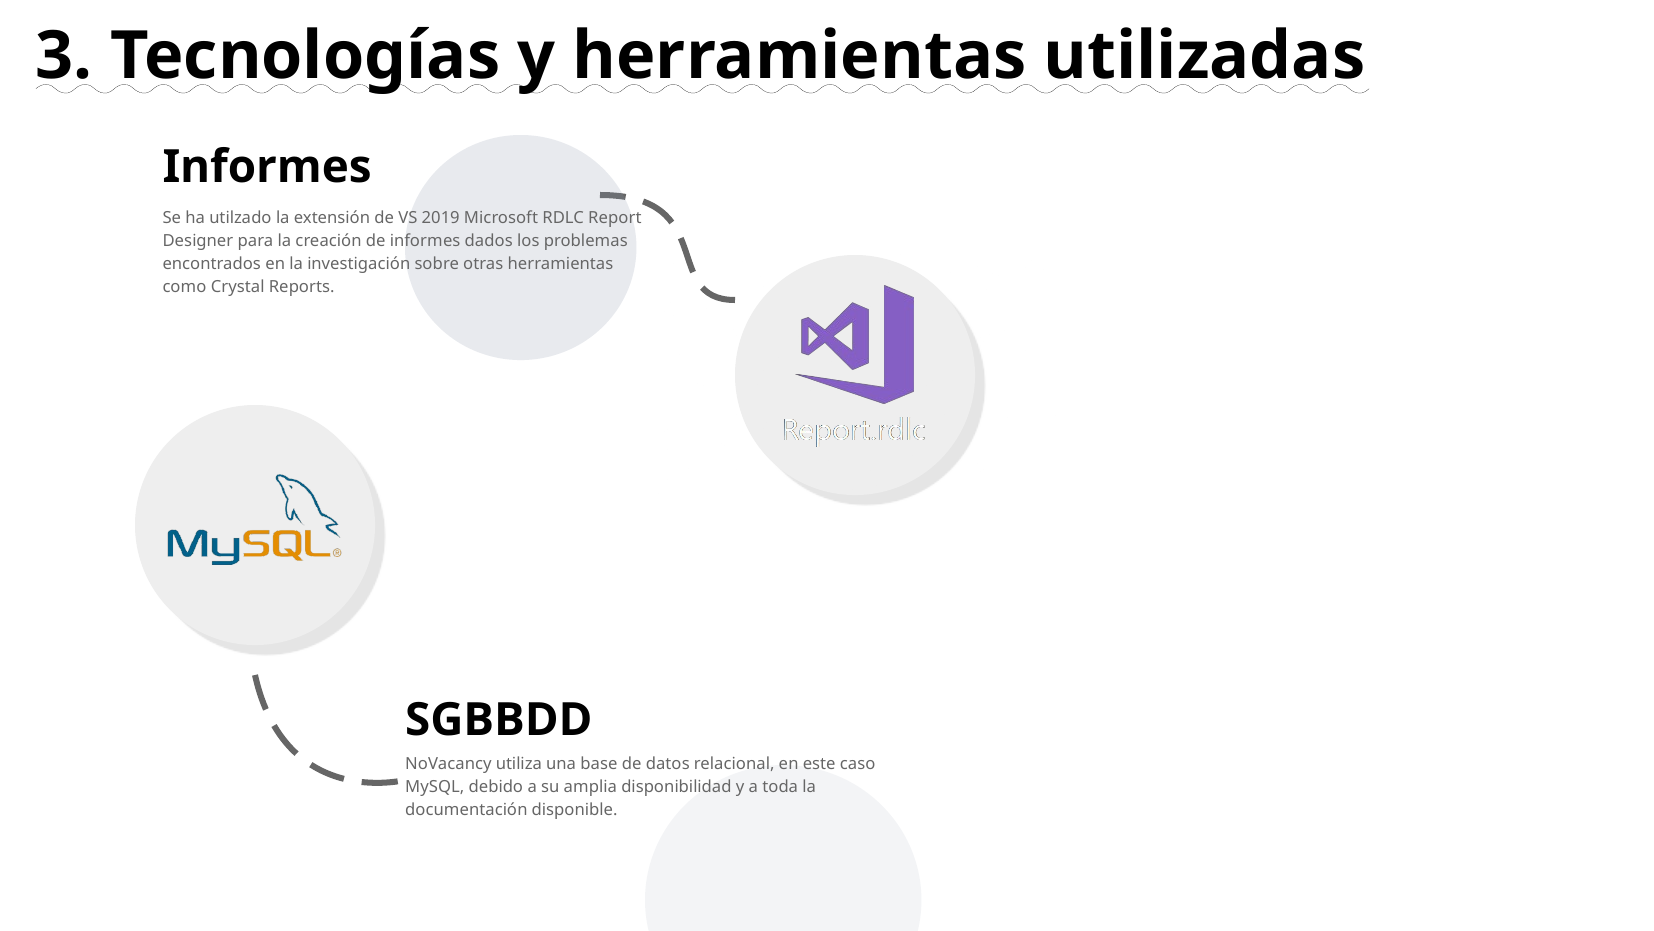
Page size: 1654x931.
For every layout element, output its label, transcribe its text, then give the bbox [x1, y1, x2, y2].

text_box Informes [147, 148, 650, 266]
picture [649, 206, 1631, 798]
text_box Se ha utilzado la extensión de VS 2019 Microsoft RDLC Report Designer para la creación de informes dados los problemas encontrados en la investigación sobre otras herramientas como Crystal Reports. [147, 266, 649, 384]
picture [147, 472, 355, 571]
text_box SGBBDD [390, 679, 646, 757]
text_box NoVacancy utiliza una base de datos relacional, en este caso MySQL, debido a su amplia disponibilidad y a toda la documentación disponible. [390, 744, 916, 931]
text_box 3. Tecnologías y herramientas utilizadas [21, 0, 1654, 148]
